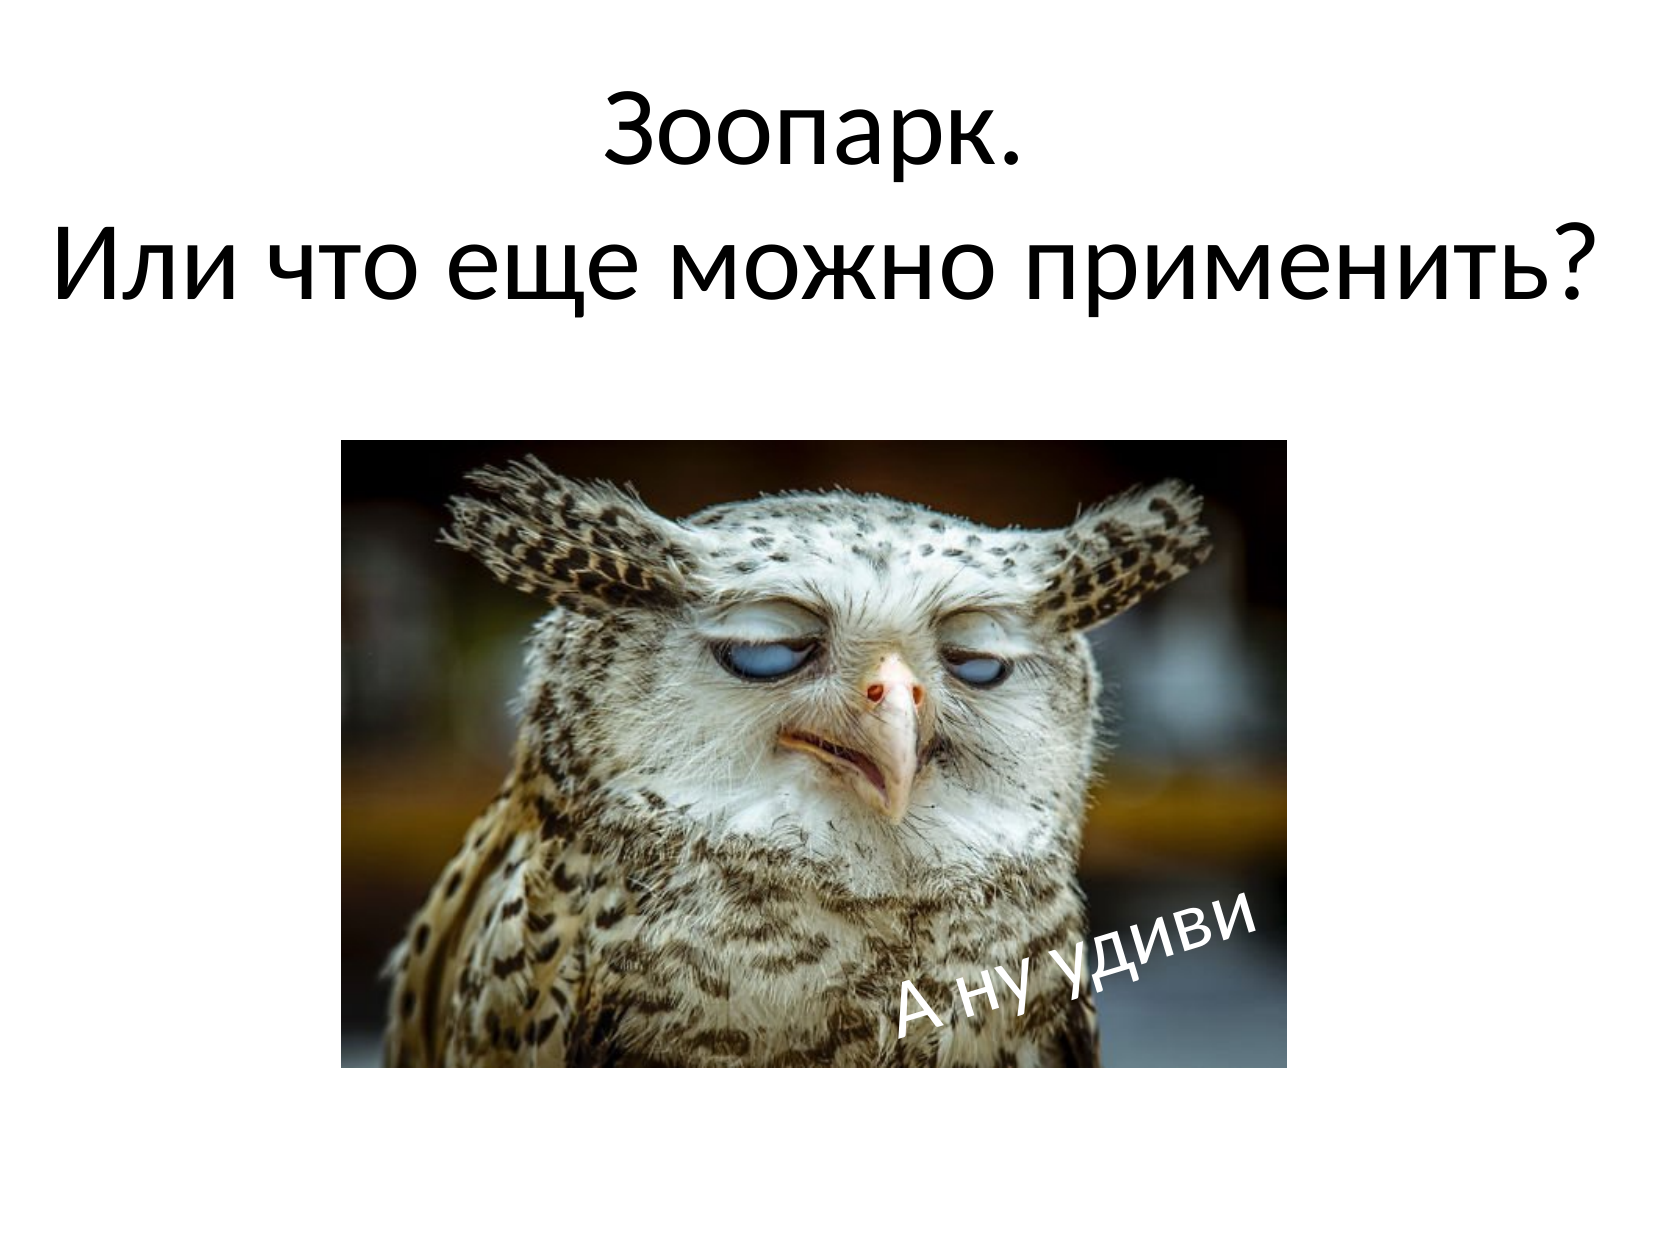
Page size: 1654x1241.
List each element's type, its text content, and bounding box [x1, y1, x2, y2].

text_box А ну удиви [857, 805, 1397, 1101]
picture [341, 440, 1287, 1068]
text_box Зоопарк. Или что еще можно применить? [35, 44, 1618, 329]
picture [1013, 984, 1287, 1068]
